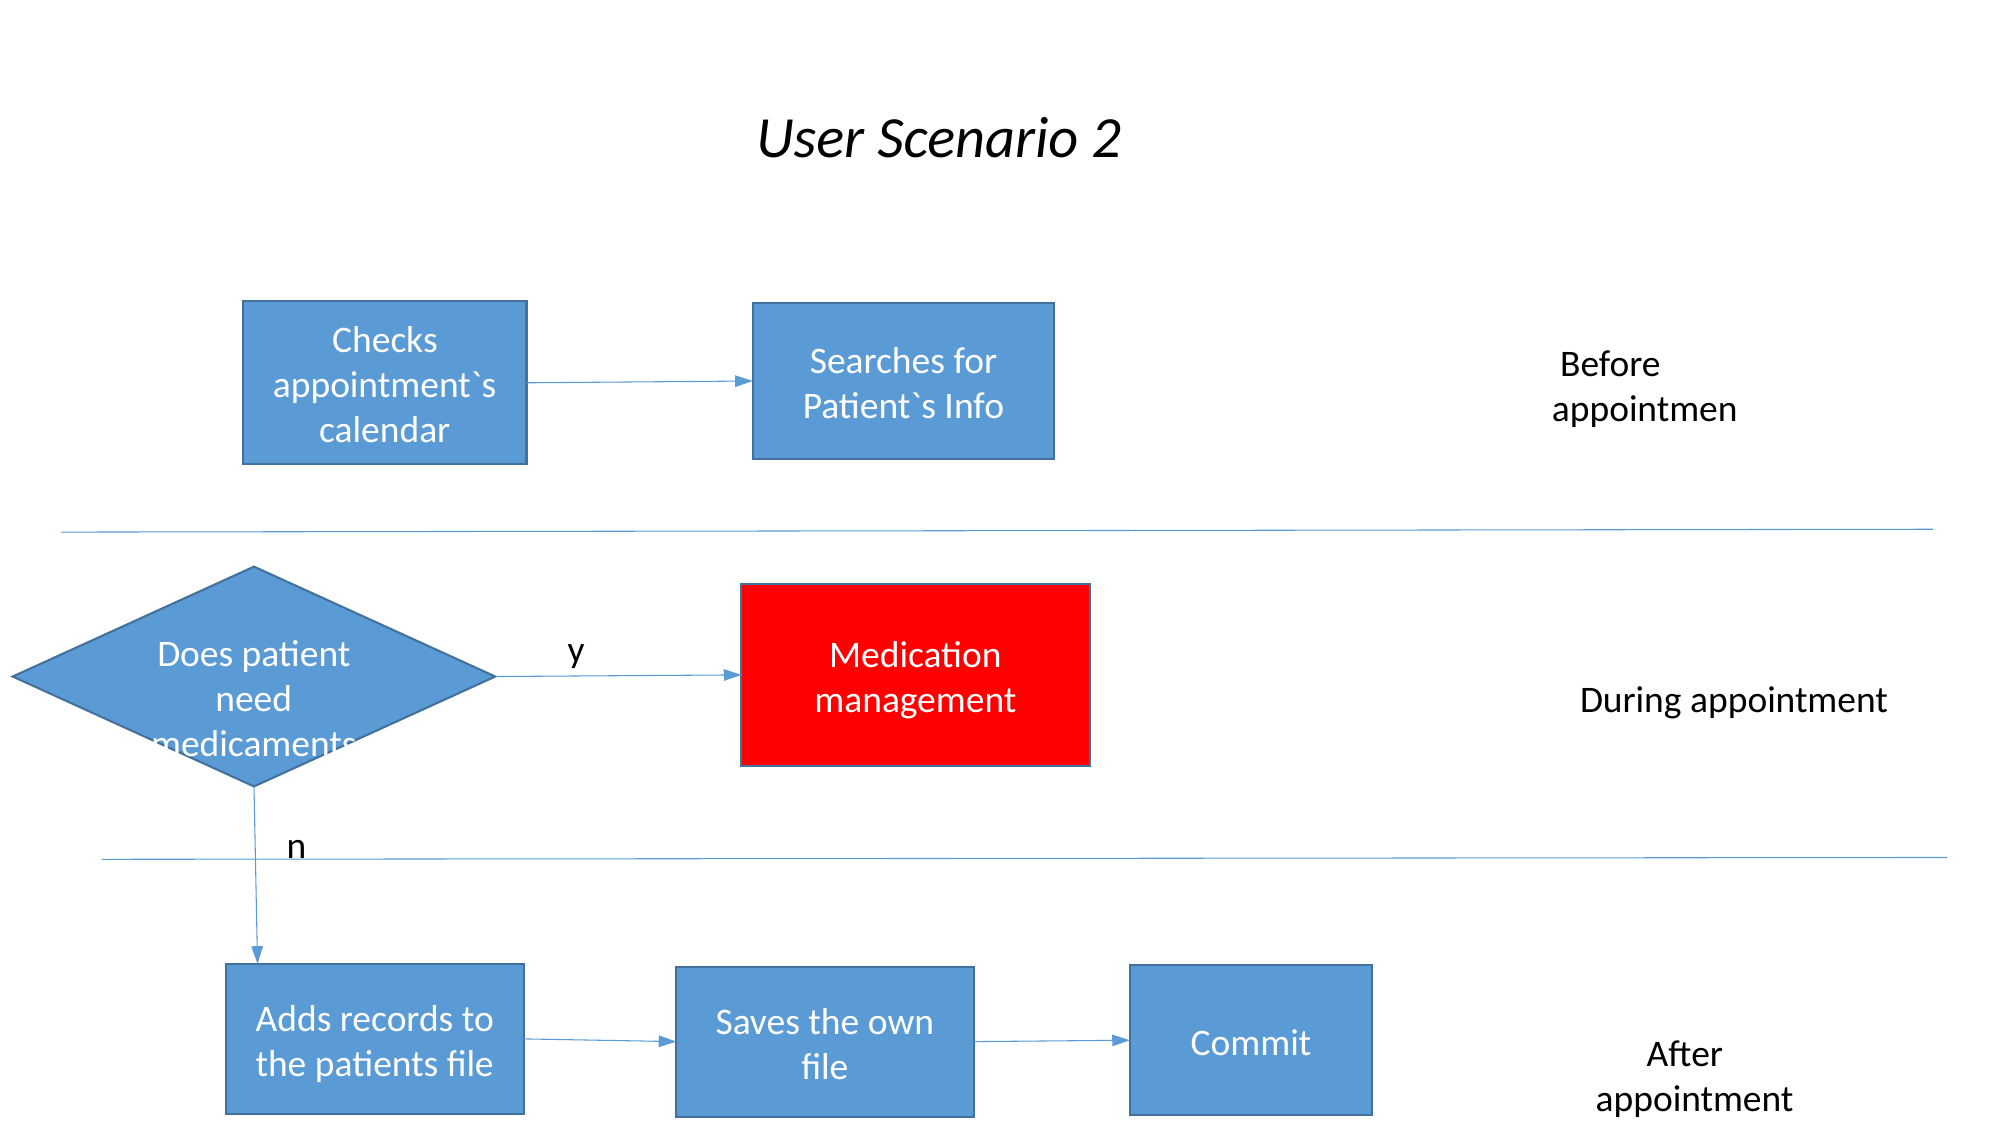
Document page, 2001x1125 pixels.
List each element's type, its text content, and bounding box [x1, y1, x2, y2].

text_box n [271, 813, 322, 875]
text_box User Scenario 2 [741, 92, 1206, 178]
text_box y [552, 617, 601, 678]
text_box Commit [1130, 965, 1372, 1115]
text_box Before appointmen [1536, 331, 1830, 438]
text_box Saves the own file [676, 967, 974, 1117]
text_box Does patient need medicaments [12, 566, 495, 786]
text_box Medication management [741, 584, 1090, 766]
text_box Searches for Patient`s Info [753, 303, 1054, 459]
text_box After appointment [1580, 1021, 1846, 1125]
text_box Adds records to the patients file [226, 964, 524, 1114]
text_box Checks appointment`s calendar [243, 301, 526, 464]
text_box During appointment [1565, 667, 1985, 729]
